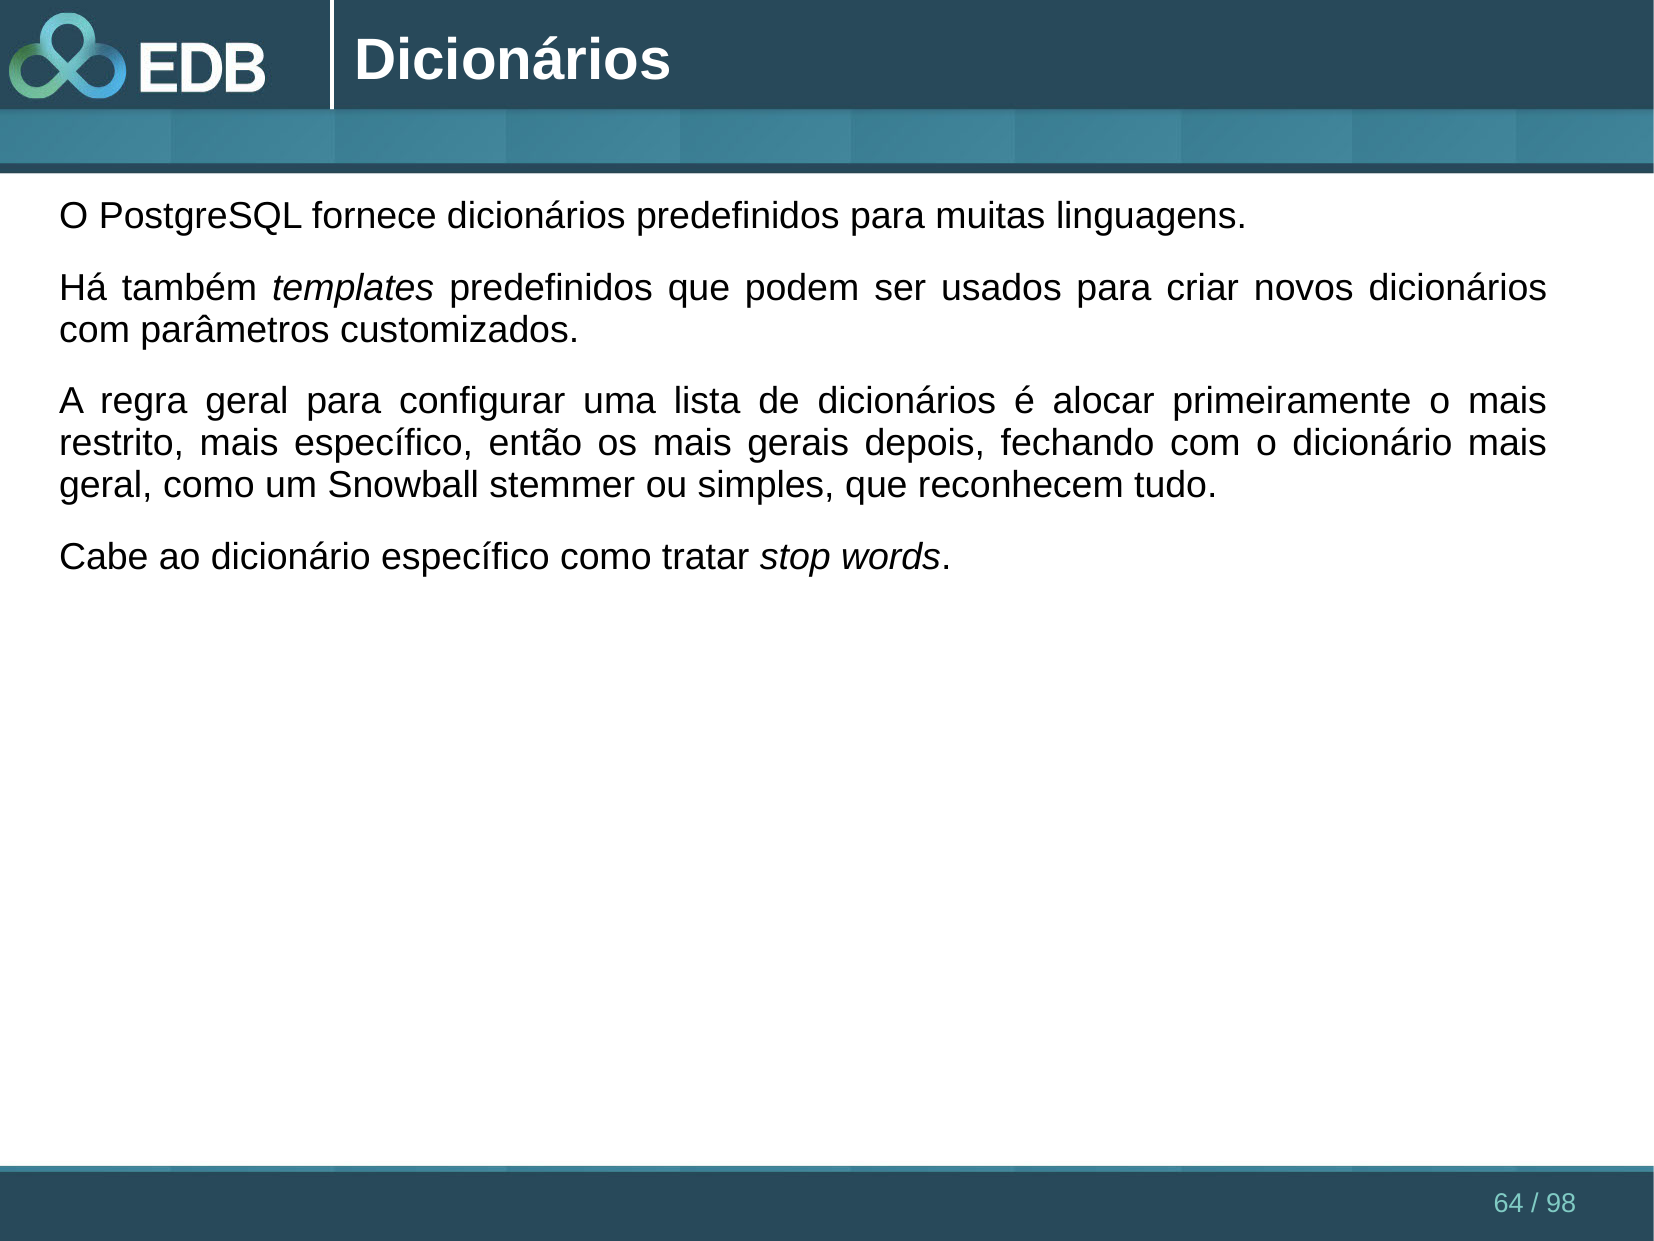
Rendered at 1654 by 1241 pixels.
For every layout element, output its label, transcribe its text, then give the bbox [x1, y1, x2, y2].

picture [0, 0, 1654, 1241]
title Dicionários [354, 0, 1625, 125]
list O PostgreSQL fornece dicionários predefinidos para muitas linguagens. Há também templates predefinidos que podem ser usados para criar novos dicionários com parâmetros customizados. A regra geral para configurar uma lista de dicionários é alocar primeiramente o mais restrito, mais específico, então os mais gerais depois, fechando com o dicionário mais geral, como um Snowball stemmer ou simples, que reconhecem tudo. Cabe ao dicionário específico como tratar stop words. [59, 194, 1548, 591]
